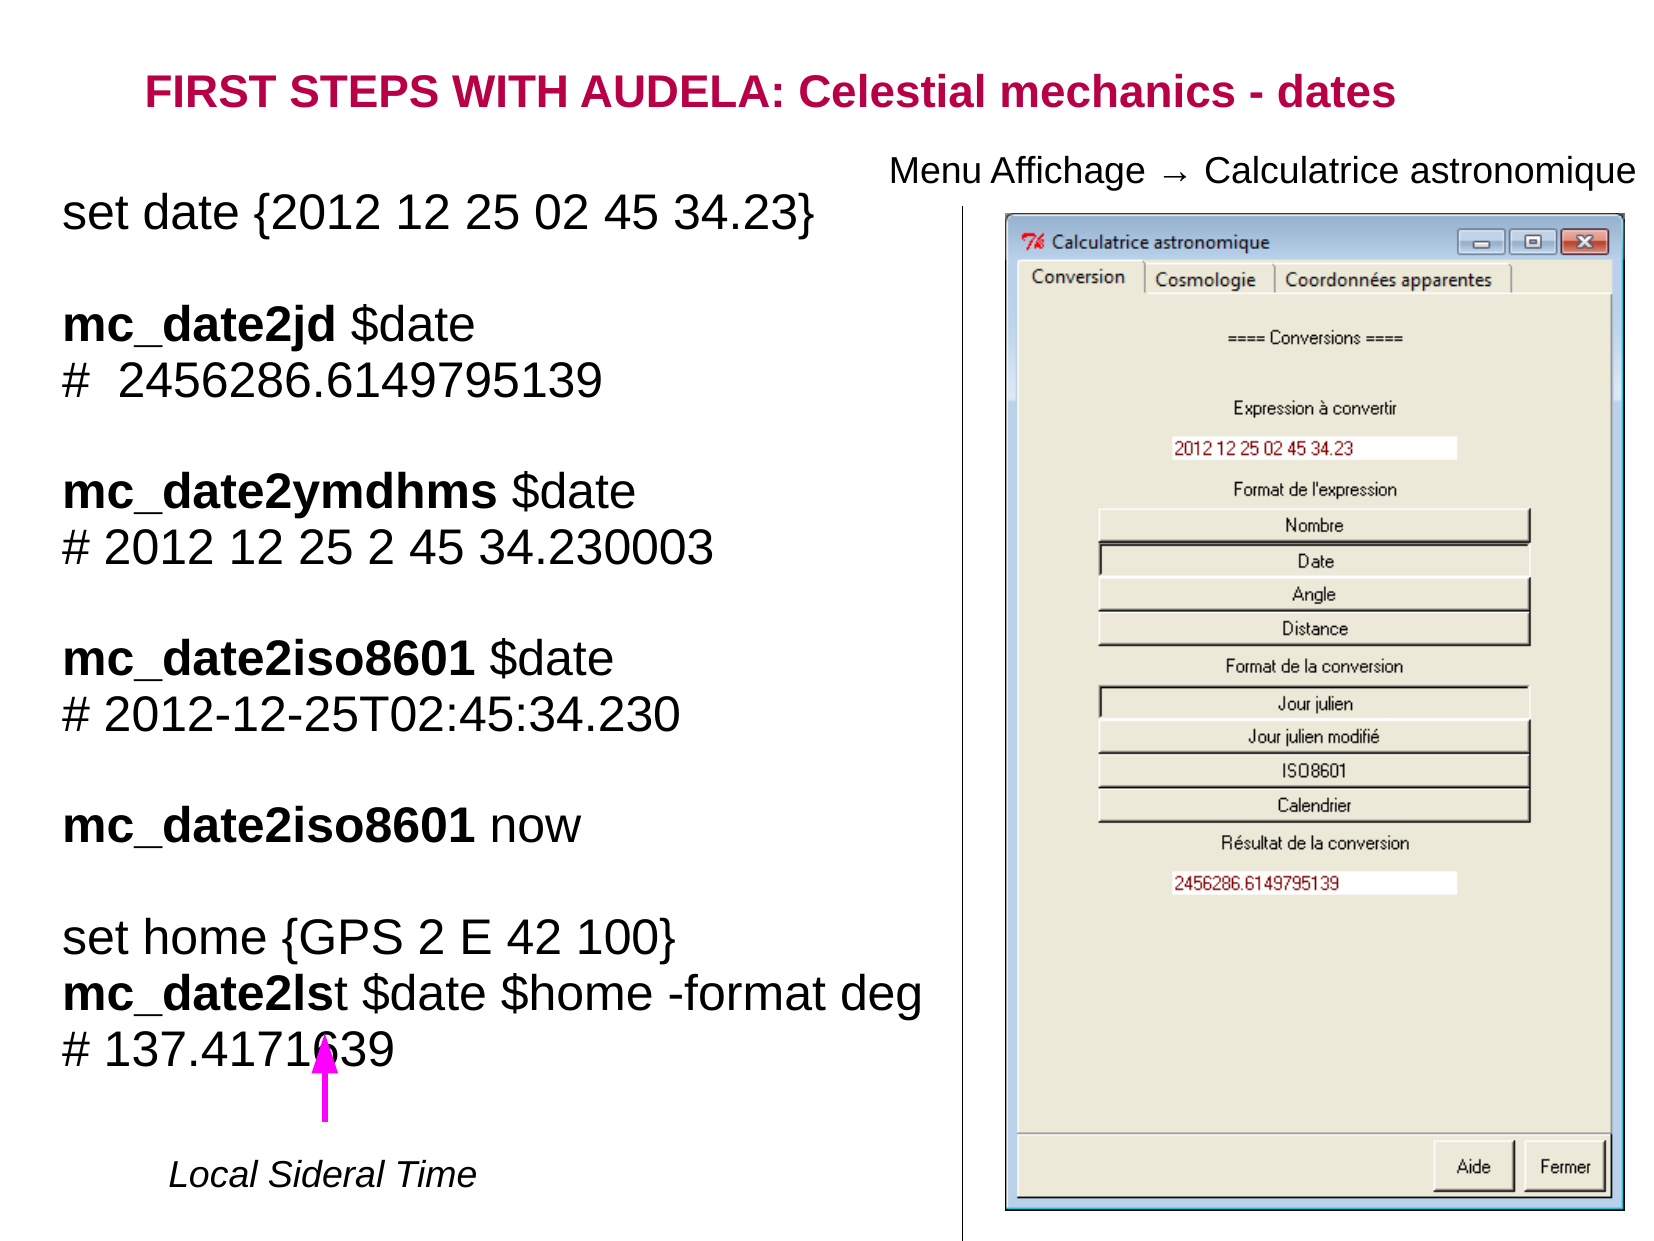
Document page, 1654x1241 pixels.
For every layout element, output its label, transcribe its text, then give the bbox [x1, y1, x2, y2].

text_box set date {2012 12 25 02 45 34.23} mc_date2jd $date # 2456286.6149795139 mc_date2ymdhms $date # 2012 12 25 2 45 34.230003 mc_date2iso8601 $date # 2012-12-25T02:45:34.230 mc_date2iso8601 now set home {GPS 2 E 42 100} mc_date2lst $date $home -format deg # 137.4171639 [47, 177, 975, 1148]
picture [1005, 213, 1625, 1211]
text_box Local Sideral Time [153, 1145, 493, 1203]
text_box FIRST STEPS WITH AUDELA: Celestial mechanics - dates [129, 59, 1413, 127]
text_box Menu Affichage → Calculatrice astronomique [874, 141, 1652, 199]
